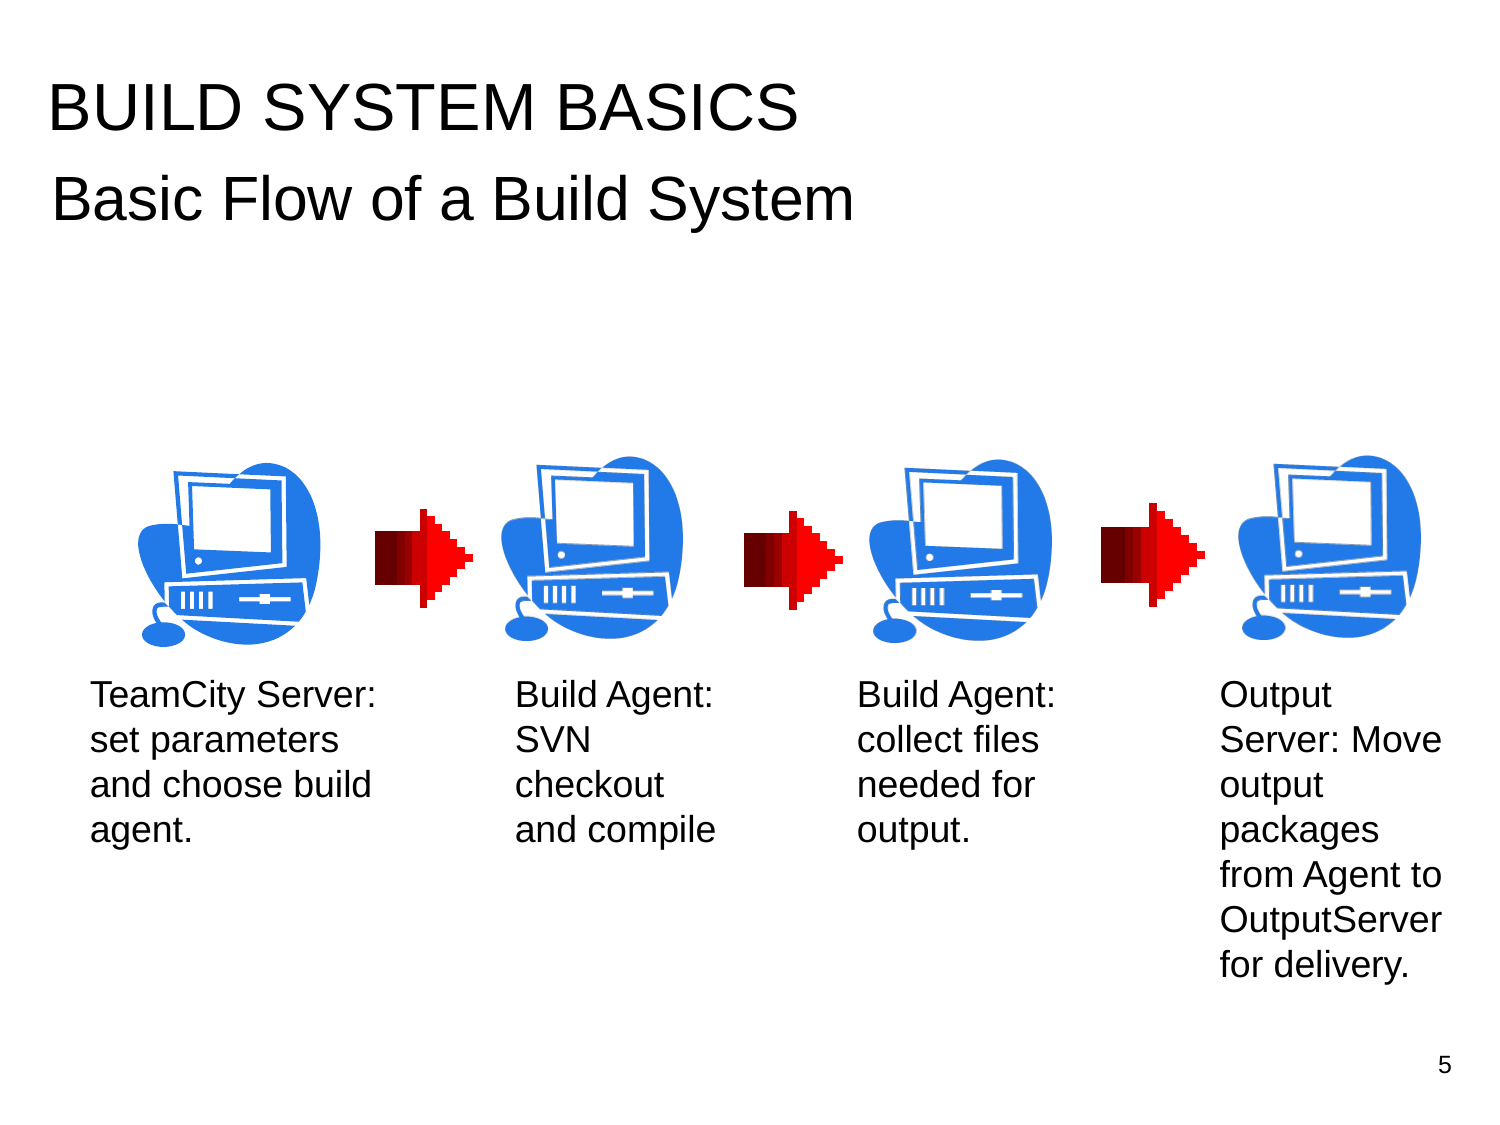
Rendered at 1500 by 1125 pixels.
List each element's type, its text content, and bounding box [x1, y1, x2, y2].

text_box TeamCity Server: set parameters and choose build agent. [75, 662, 400, 858]
picture [744, 511, 843, 610]
list Basic Flow of a Build System [48, 150, 1452, 241]
picture [137, 461, 325, 647]
text_box Build Agent: collect files needed for output. [842, 662, 1102, 858]
picture [1101, 503, 1205, 608]
text_box Build Agent: SVN checkout and compile [499, 662, 738, 858]
picture [868, 458, 1056, 643]
title Build system basics [48, 57, 1452, 150]
picture [1237, 454, 1425, 640]
picture [500, 455, 687, 641]
picture [375, 509, 473, 608]
slide_number <number> [1325, 1047, 1452, 1080]
text_box Output Server: Move output packages from Agent to OutputServer for delivery. [1204, 662, 1463, 993]
